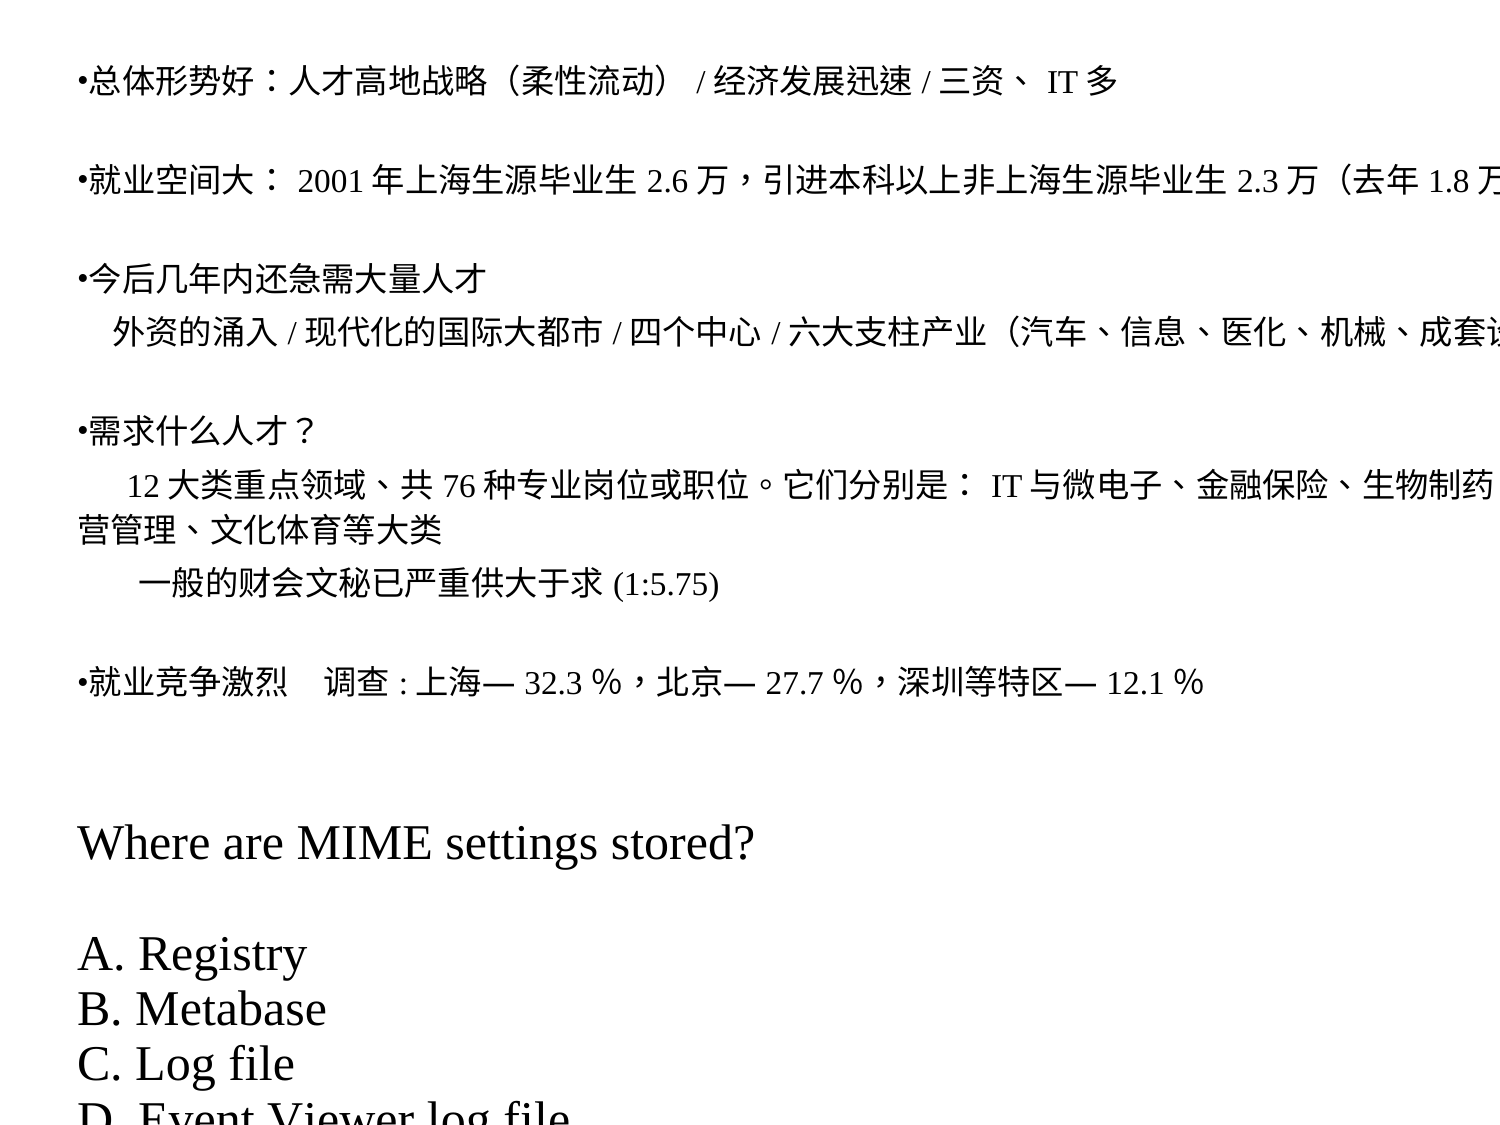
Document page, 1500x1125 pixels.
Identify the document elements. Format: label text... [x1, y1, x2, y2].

text_box 总体形势好：人才高地战略（柔性流动）/经济发展迅速/三资、IT多 就业空间大：2001年上海生源毕业生2.6万，引进本科以上非上海生源毕业生2.3万（去年1.8万），加上通过其它渠道入沪的有5万多人 今后几年内还急需大量人才 外资的涌入/现代化的国际大都市/四个中心/六大支柱产业（汽车、信息、医化、机械、成套设备、都市产业） 需求什么人才？ 12大类重点领域、共76种专业岗位或职位。它们分别是：IT与微电子、金融保险、生物制药、石化及精细化工、汽车与成套设备、都市农业、现代物流、城市建设与管理、新材料、社会中介服务、投资及经营管理、文化体育等大类 一般的财会文秘已严重供大于求(1:5.75) 就业竞争激烈 调查:上海—32.3％，北京—27.7％，深圳等特区—12.1％ Where are MIME settings stored? A. Registry B. Metabase C. Log file D. Event Viewer log file [62, 50, 1500, 1125]
